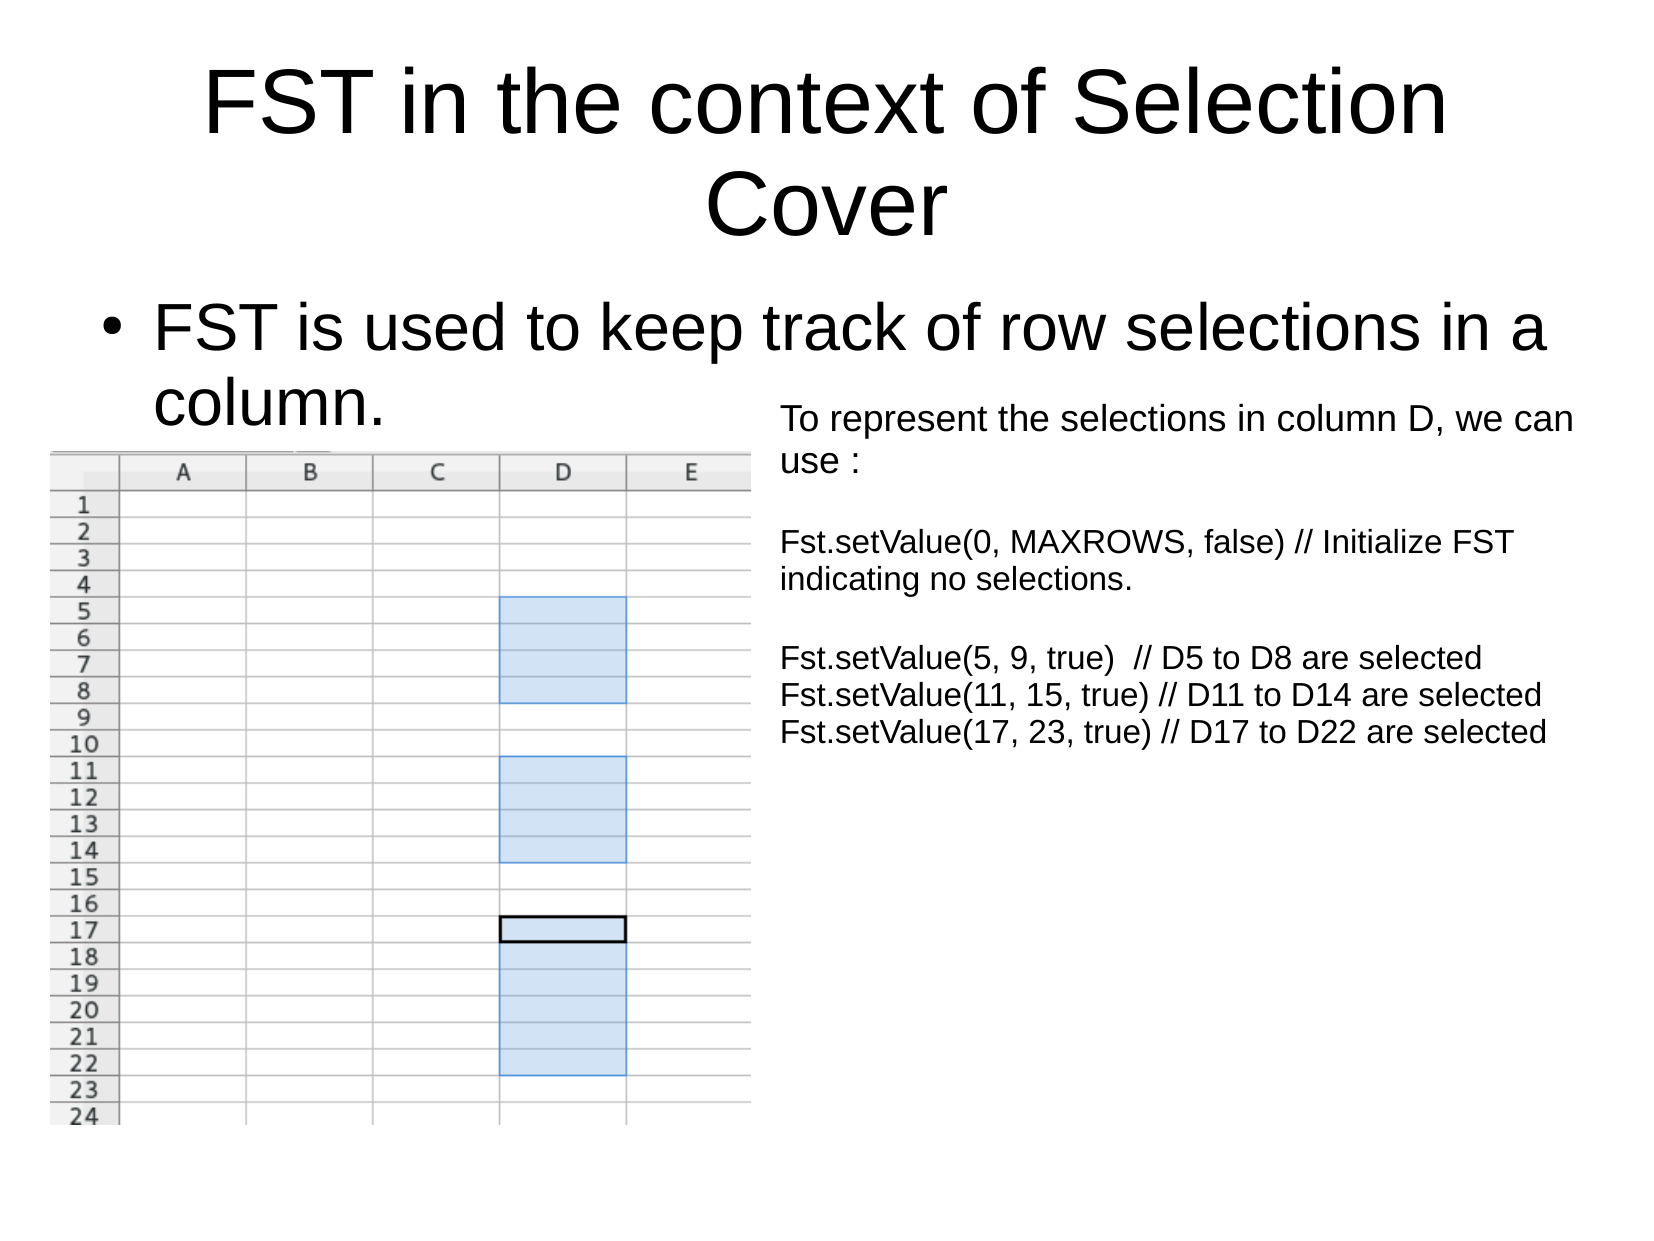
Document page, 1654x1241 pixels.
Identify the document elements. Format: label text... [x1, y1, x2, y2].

text_box To represent the selections in column D, we can use : Fst.setValue(0, MAXROWS, false) // Initialize FST indicating no selections. Fst.setValue(5, 9, true) // D5 to D8 are selected Fst.setValue(11, 15, true) // D11 to D14 are selected Fst.setValue(17, 23, true) // D17 to D22 are selected [765, 390, 1654, 758]
list FST is used to keep track of row selections in a column. [82, 290, 1571, 1010]
picture [50, 451, 751, 1126]
title FST in the context of Selection Cover [82, 49, 1571, 257]
